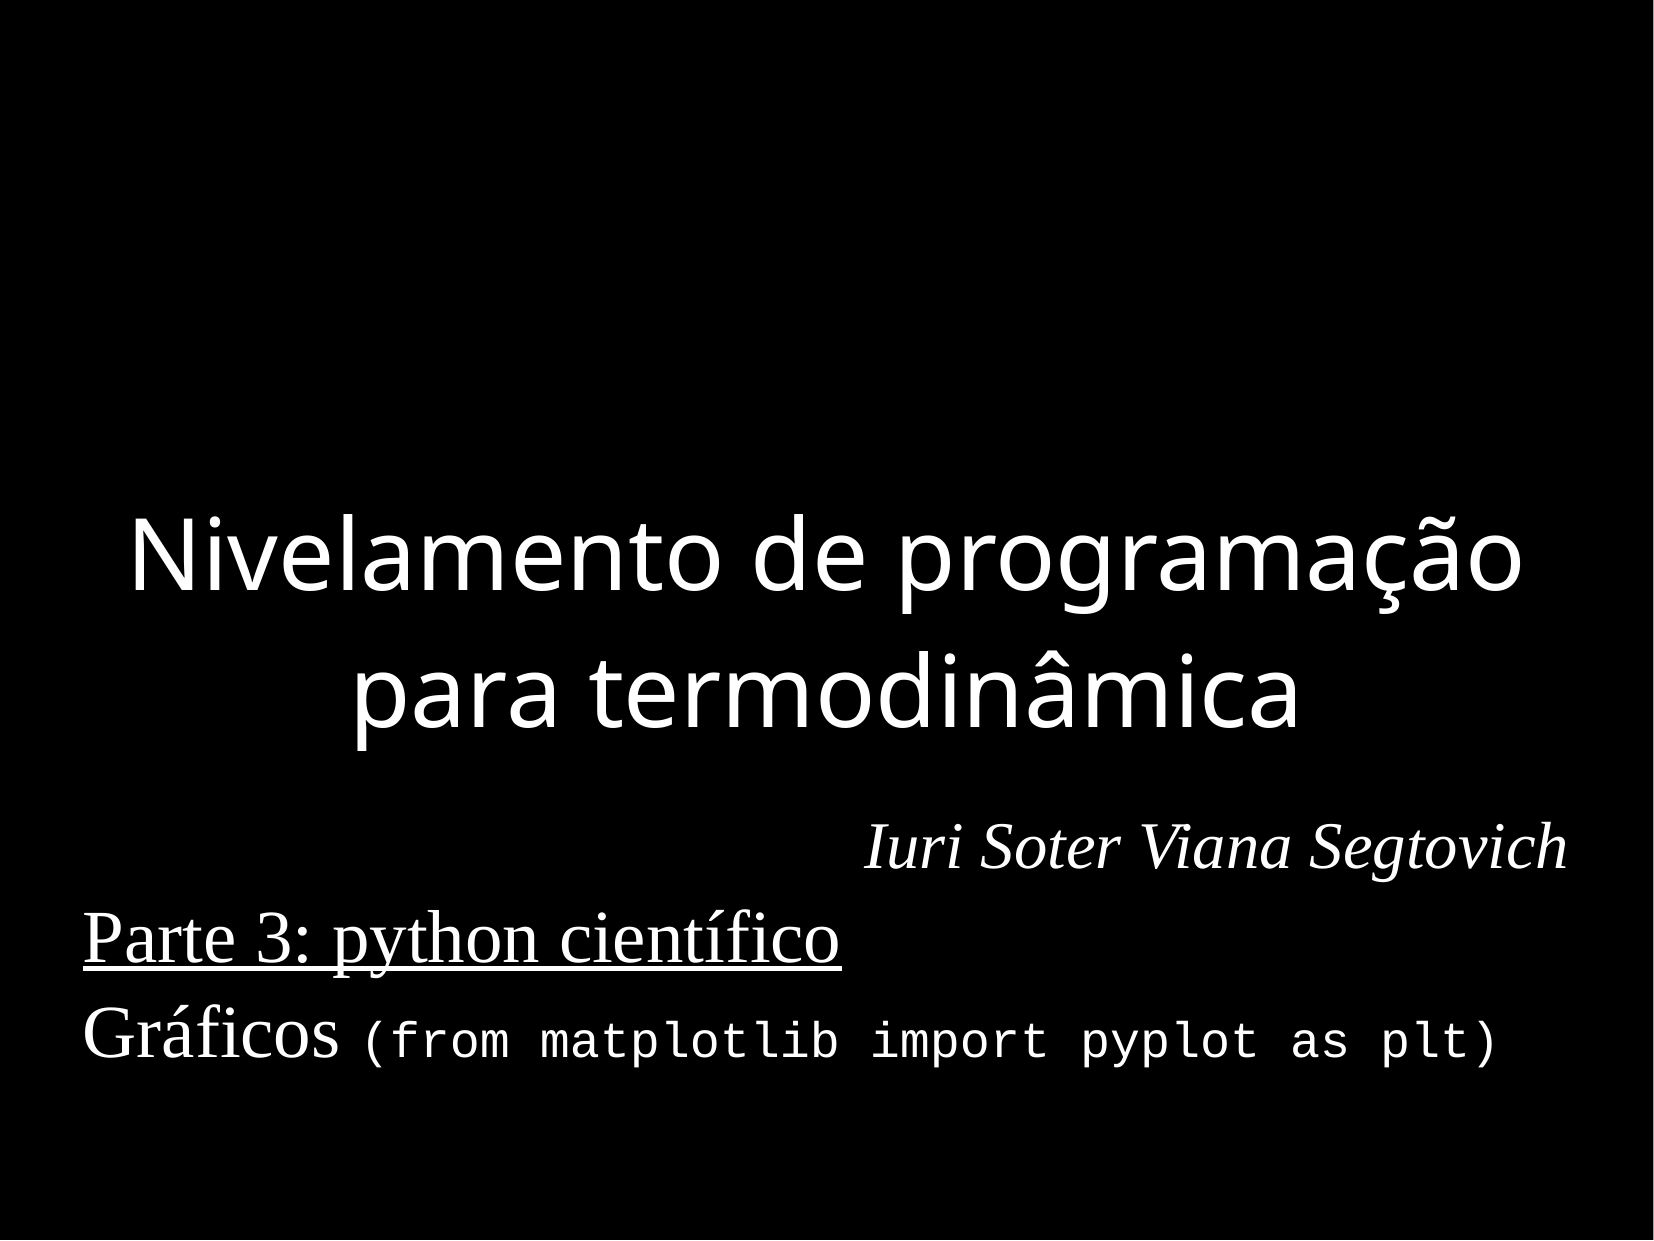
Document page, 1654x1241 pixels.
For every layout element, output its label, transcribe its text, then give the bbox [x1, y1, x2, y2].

title Nivelamento de programação para termodinâmica [82, 445, 1571, 795]
list Iuri Soter Viana Segtovich Parte 3: python científico Gráficos (from matplotlib import pyplot as plt) [82, 809, 1571, 1241]
